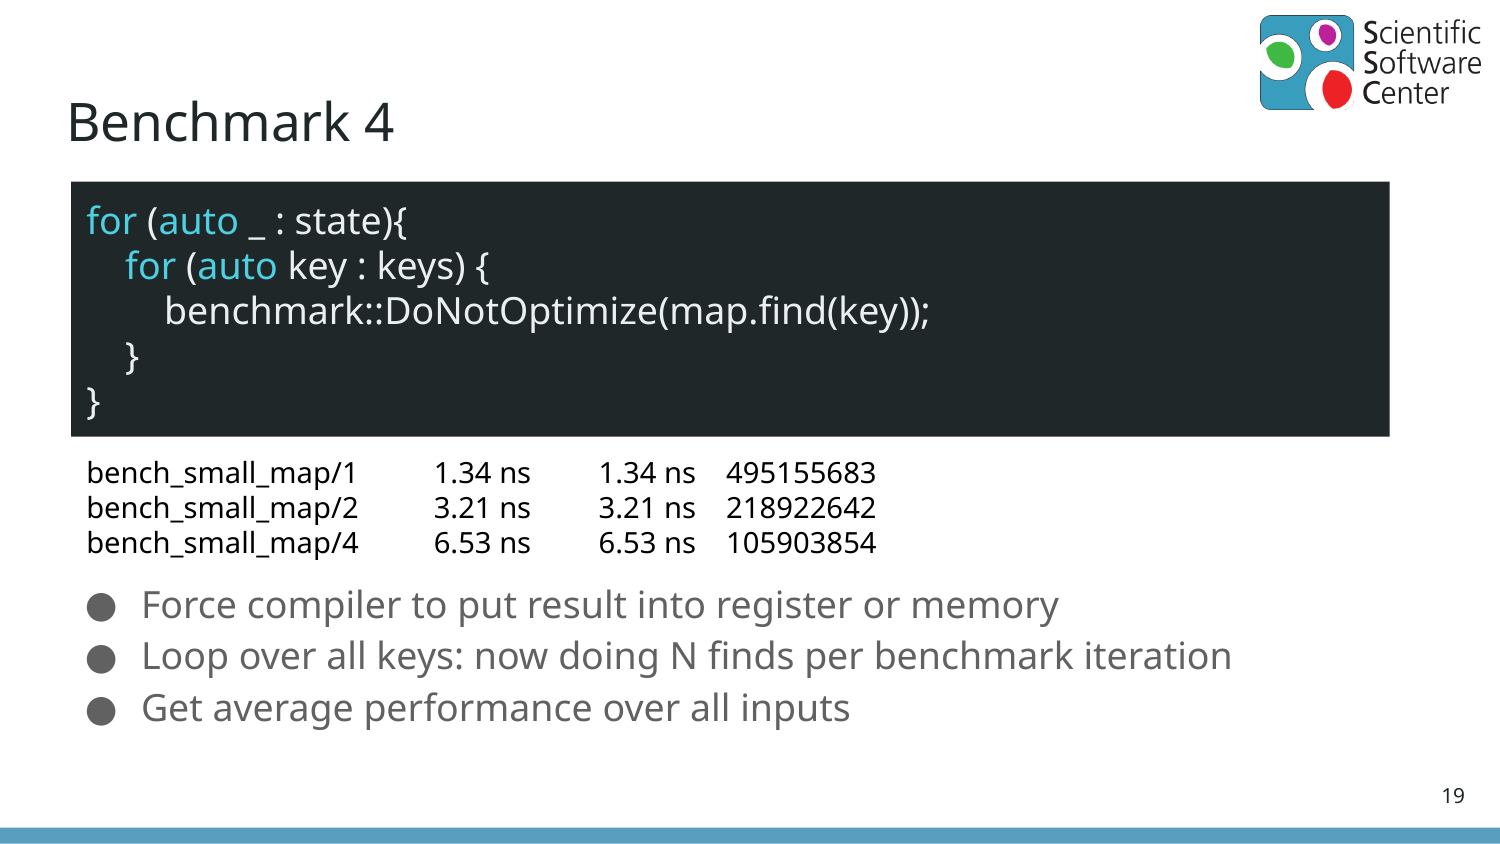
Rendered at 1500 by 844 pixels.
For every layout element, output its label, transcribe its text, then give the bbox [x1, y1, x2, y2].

text_box bench_small_map/1 1.34 ns 1.34 ns 495155683 bench_small_map/2 3.21 ns 3.21 ns 218922642 bench_small_map/4 6.53 ns 6.53 ns 105903854 [71, 439, 1390, 575]
picture [1260, 15, 1481, 110]
list Force compiler to put result into register or memory Loop over all keys: now doing N finds per benchmark iteration Get average performance over all inputs [51, 558, 1449, 781]
title Benchmark 4 [51, 72, 1449, 167]
slide_number <number> [1389, 764, 1480, 830]
text_box for (auto _ : state){ for (auto key : keys) { benchmark::DoNotOptimize(map.find(key)); } } [71, 181, 1390, 437]
